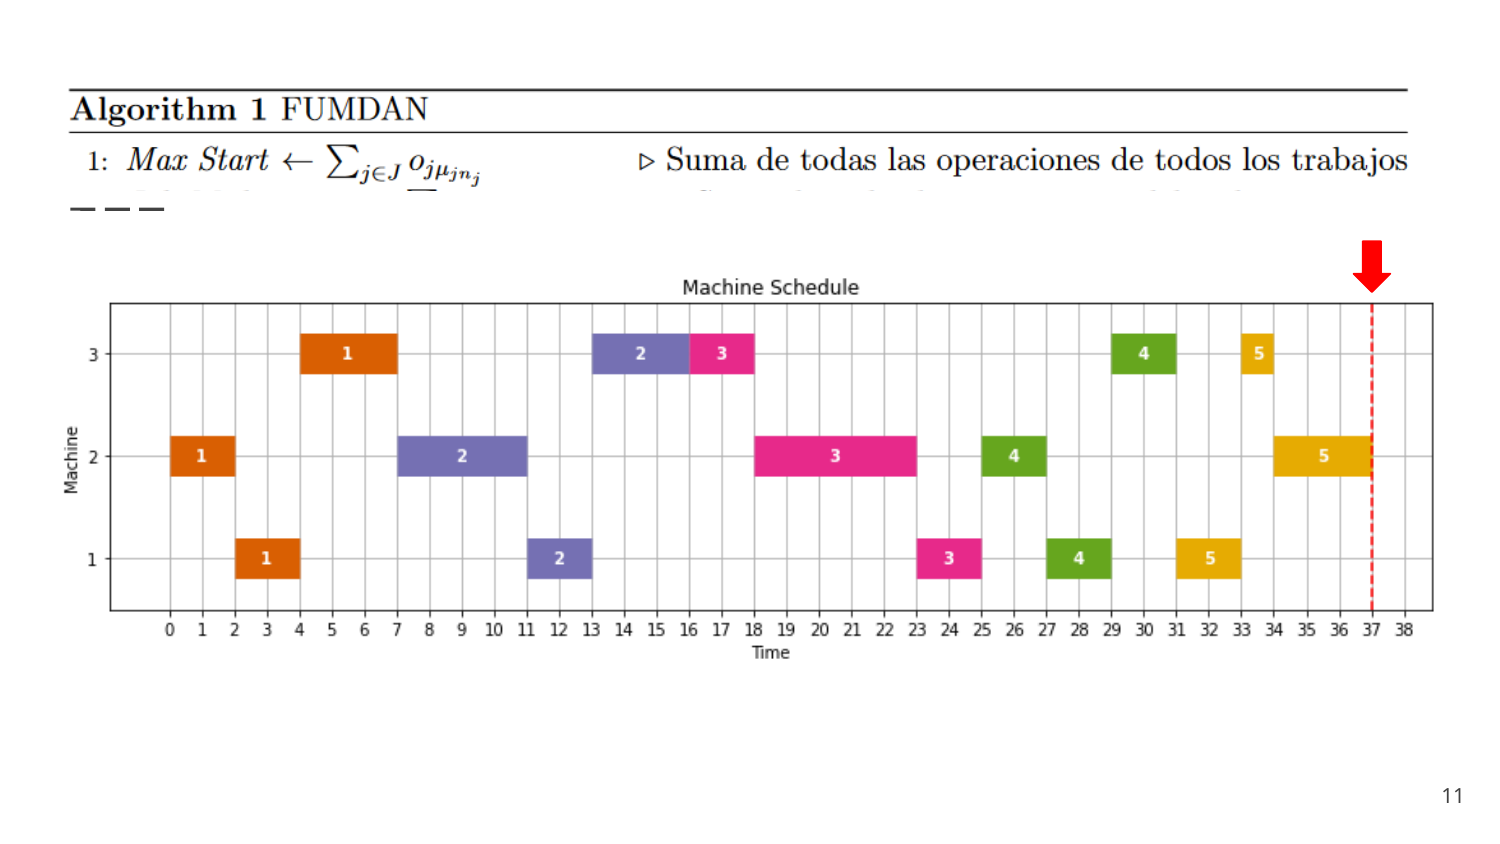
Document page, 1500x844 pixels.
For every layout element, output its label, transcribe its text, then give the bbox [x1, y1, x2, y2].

picture [51, 68, 1449, 191]
picture [58, 264, 1442, 672]
slide_number <number> [1389, 764, 1480, 830]
text_box [1353, 241, 1391, 293]
